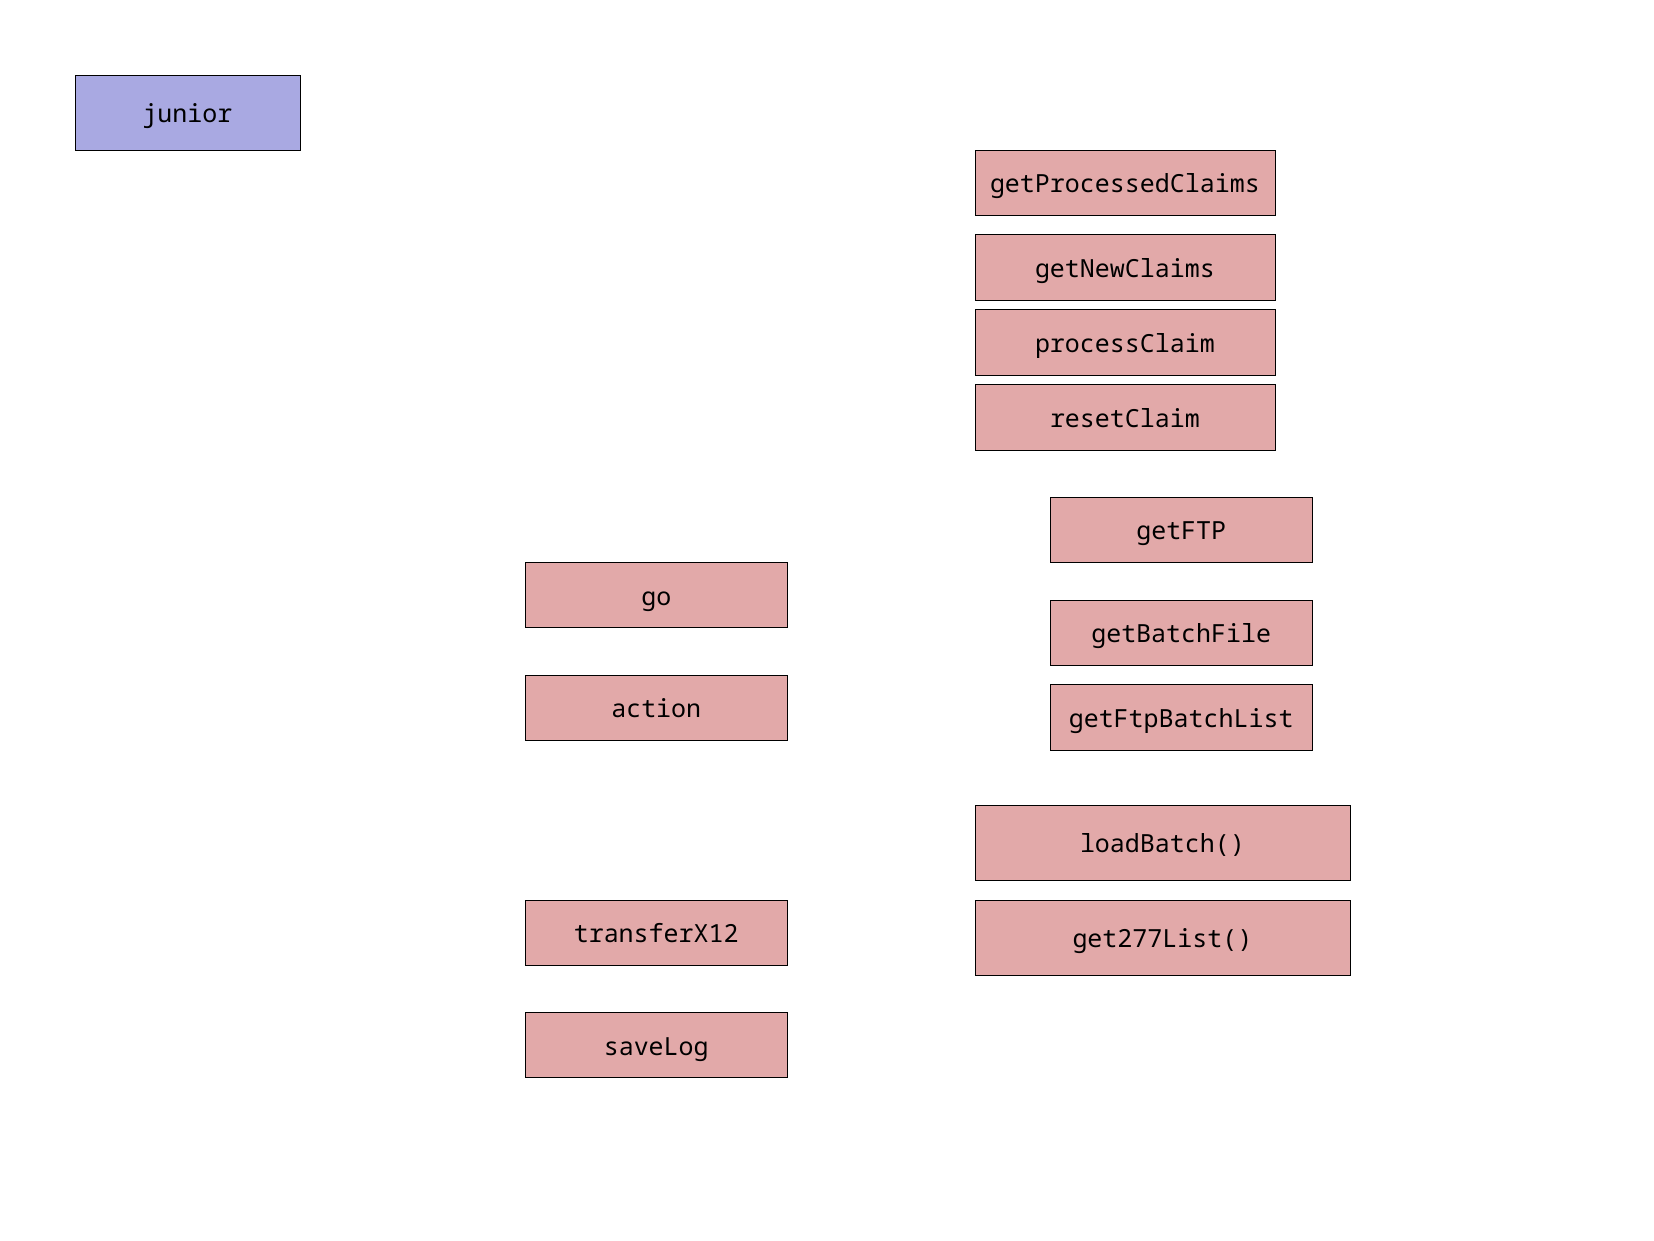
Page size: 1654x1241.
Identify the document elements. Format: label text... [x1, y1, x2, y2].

text_box get277List() [975, 900, 1351, 976]
text_box saveLog [525, 1012, 788, 1078]
text_box getNewClaims [975, 234, 1276, 301]
text_box processClaim [975, 309, 1276, 376]
text_box getBatchFile [1050, 600, 1313, 666]
text_box transferX12 [525, 900, 788, 966]
text_box loadBatch() [975, 805, 1351, 881]
text_box getFTP [1050, 497, 1313, 563]
text_box resetClaim [975, 384, 1276, 451]
text_box getProcessedClaims [975, 150, 1276, 216]
text_box junior [75, 75, 301, 151]
text_box action [525, 675, 788, 741]
text_box getFtpBatchList [1050, 684, 1313, 751]
text_box go [525, 562, 788, 628]
